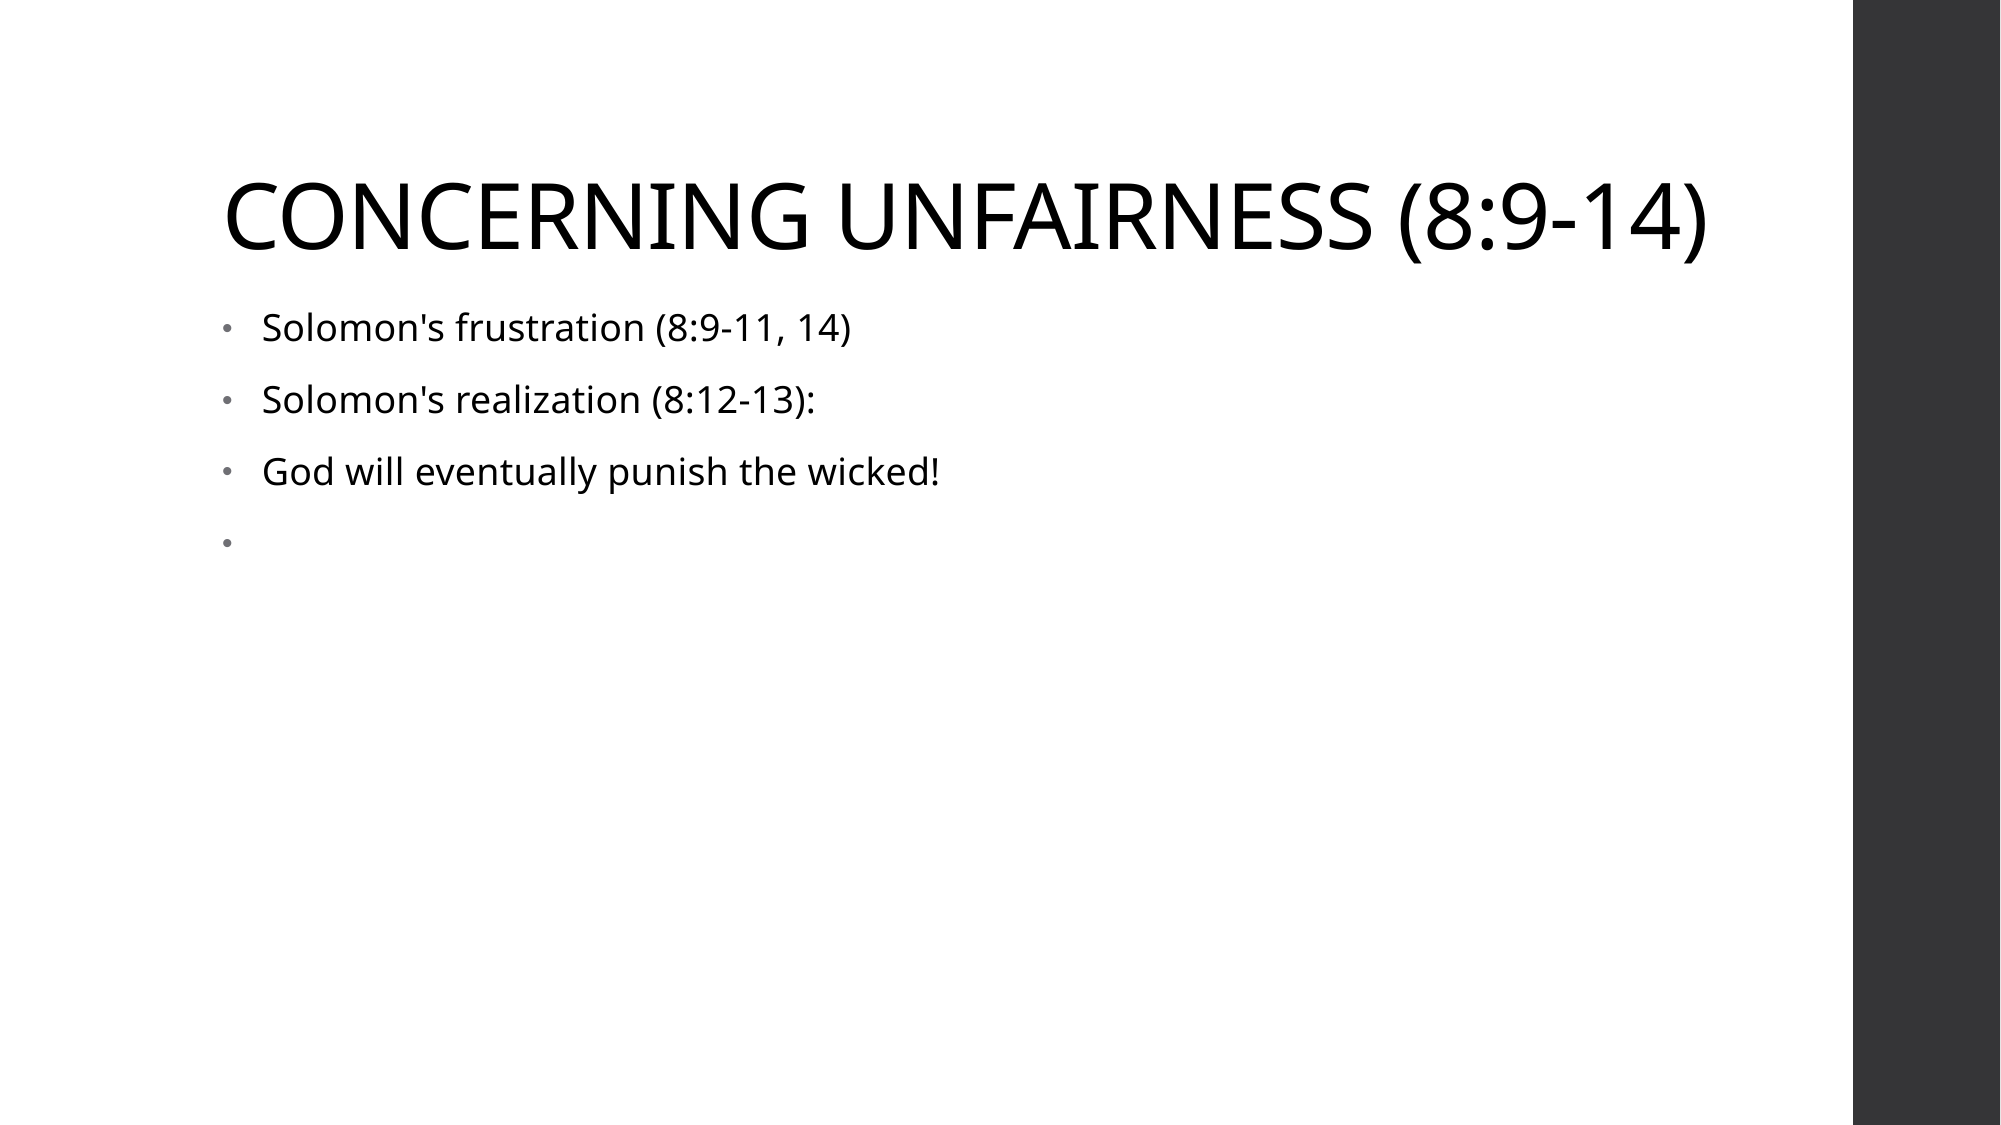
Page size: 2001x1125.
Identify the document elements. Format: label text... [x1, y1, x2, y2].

title CONCERNING UNFAIRNESS (8:9-14) [206, 60, 1797, 278]
list Solomon's frustration (8:9-11, 14) Solomon's realization (8:12-13): God will eventually punish the wicked! [206, 299, 1617, 1014]
